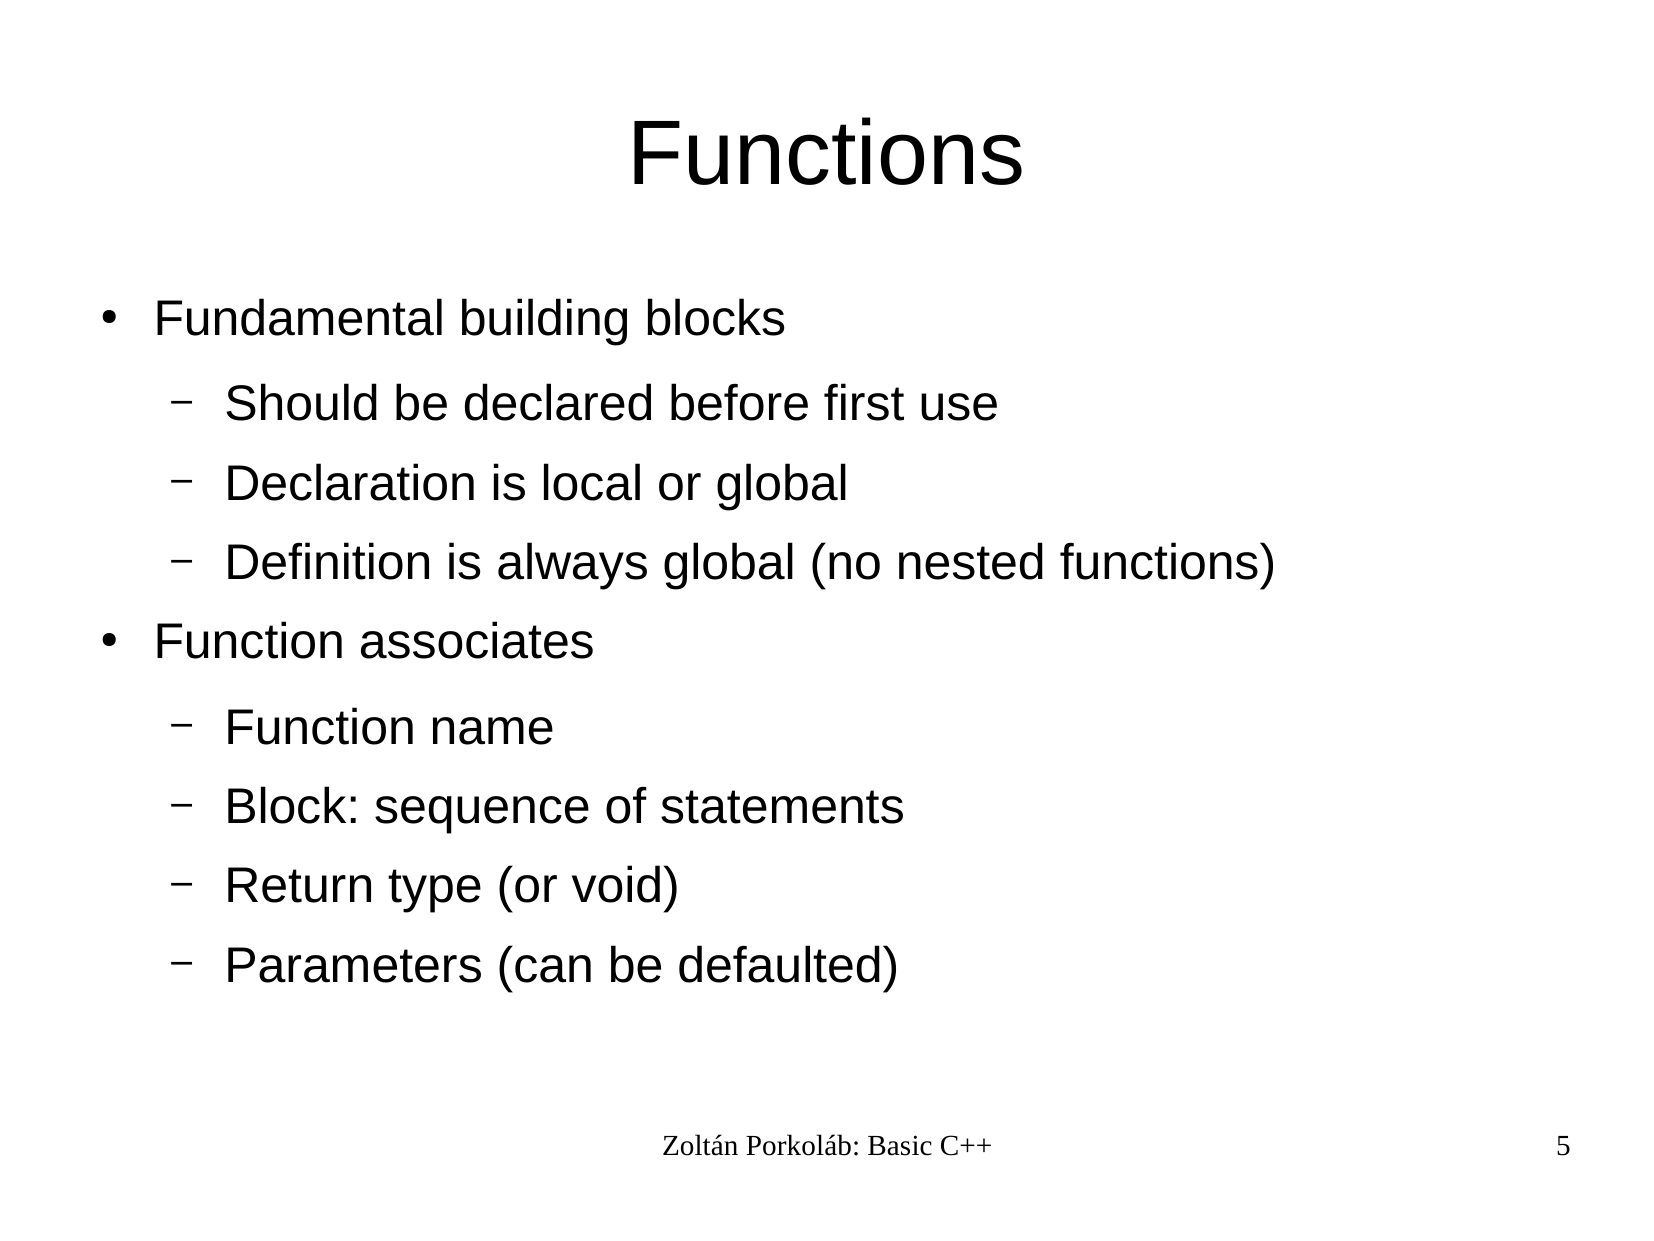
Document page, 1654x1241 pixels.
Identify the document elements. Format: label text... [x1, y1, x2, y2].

title Functions [82, 49, 1571, 257]
list Fundamental building blocks Should be declared before first use Declaration is local or global Definition is always global (no nested functions) Function associates Function name Block: sequence of statements Return type (or void) Parameters (can be defaulted) [82, 290, 1571, 1010]
